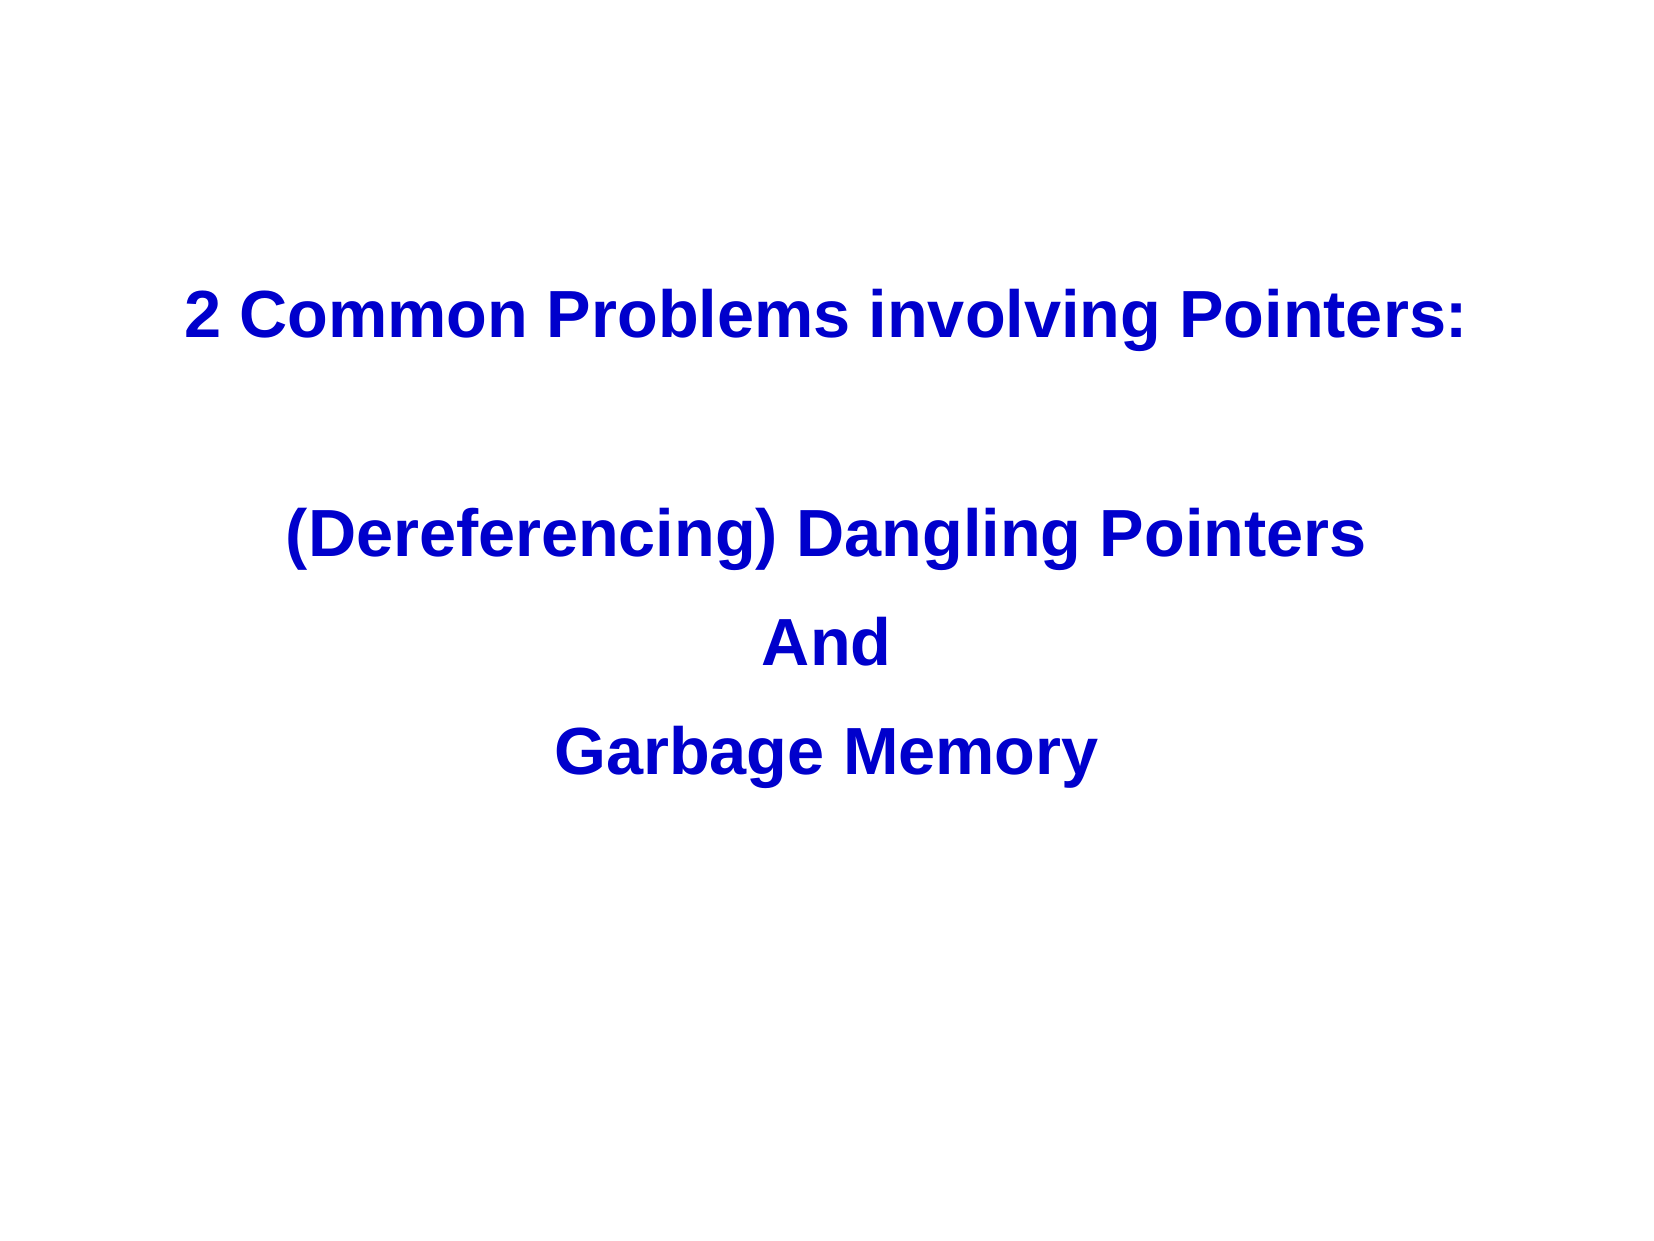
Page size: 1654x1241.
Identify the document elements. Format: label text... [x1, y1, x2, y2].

subtitle 2 Common Problems involving Pointers: (Dereferencing) Dangling Pointers And Garbage Memory [82, 49, 1571, 1010]
